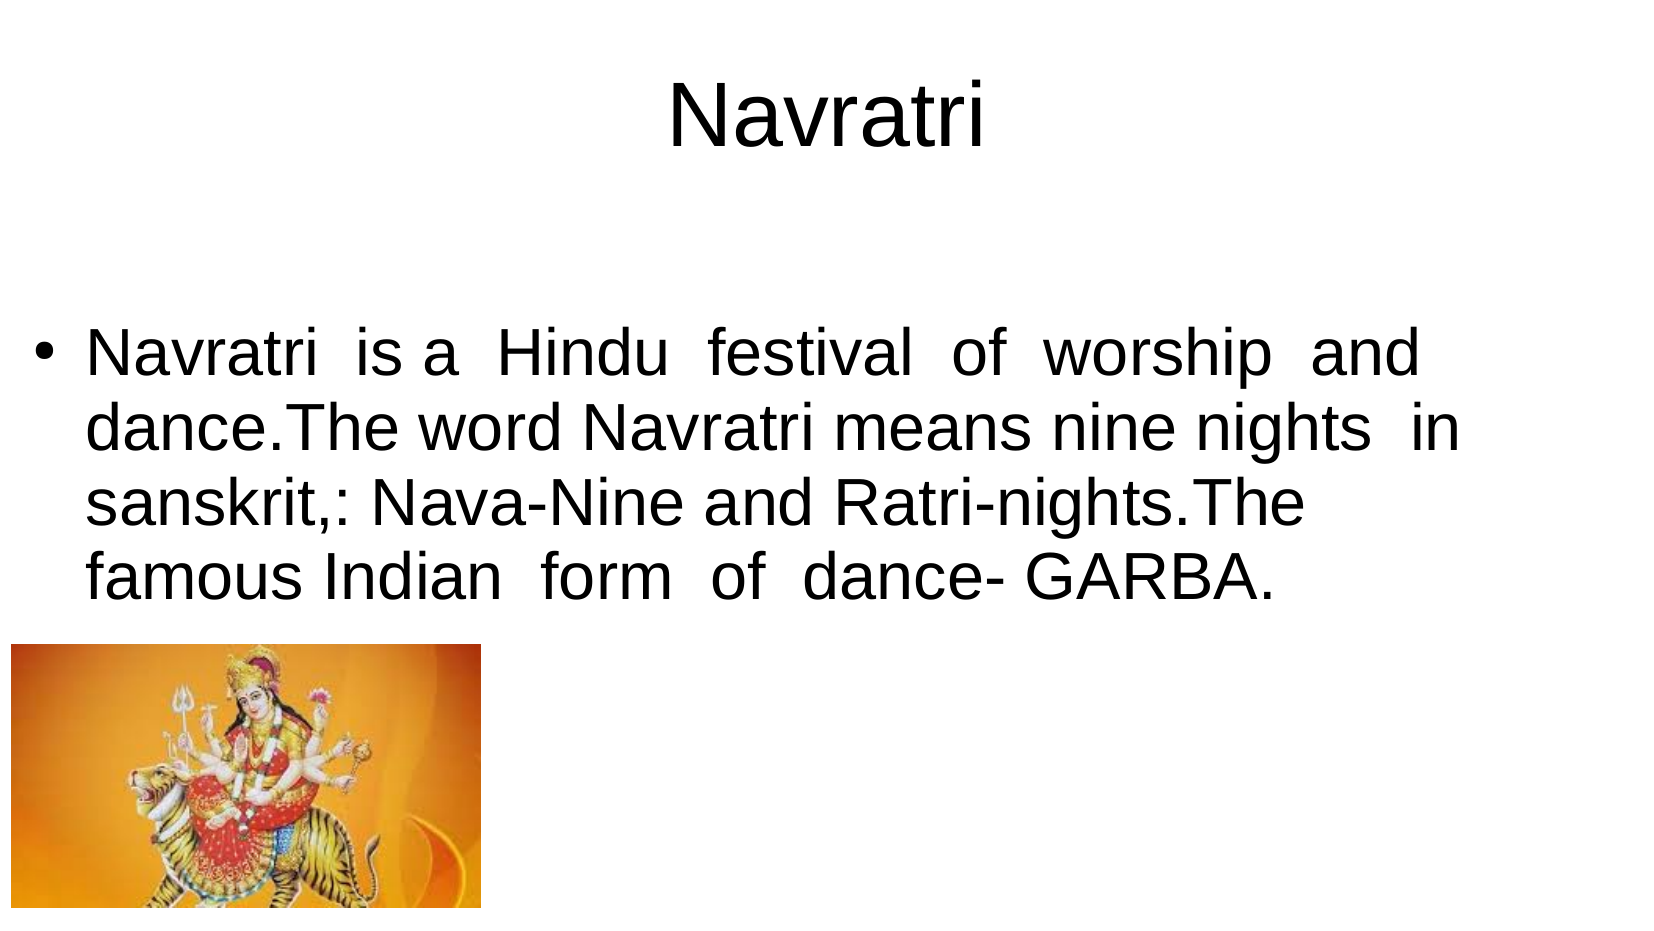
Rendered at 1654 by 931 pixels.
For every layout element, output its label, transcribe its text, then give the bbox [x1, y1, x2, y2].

list Navratri is a Hindu festival of worship and dance.The word Navratri means nine nights in sanskrit,: Nava-Nine and Ratri-nights.The famous Indian form of dance- GARBA. [15, 315, 1504, 855]
title Navratri [82, 37, 1571, 193]
picture [11, 644, 481, 908]
